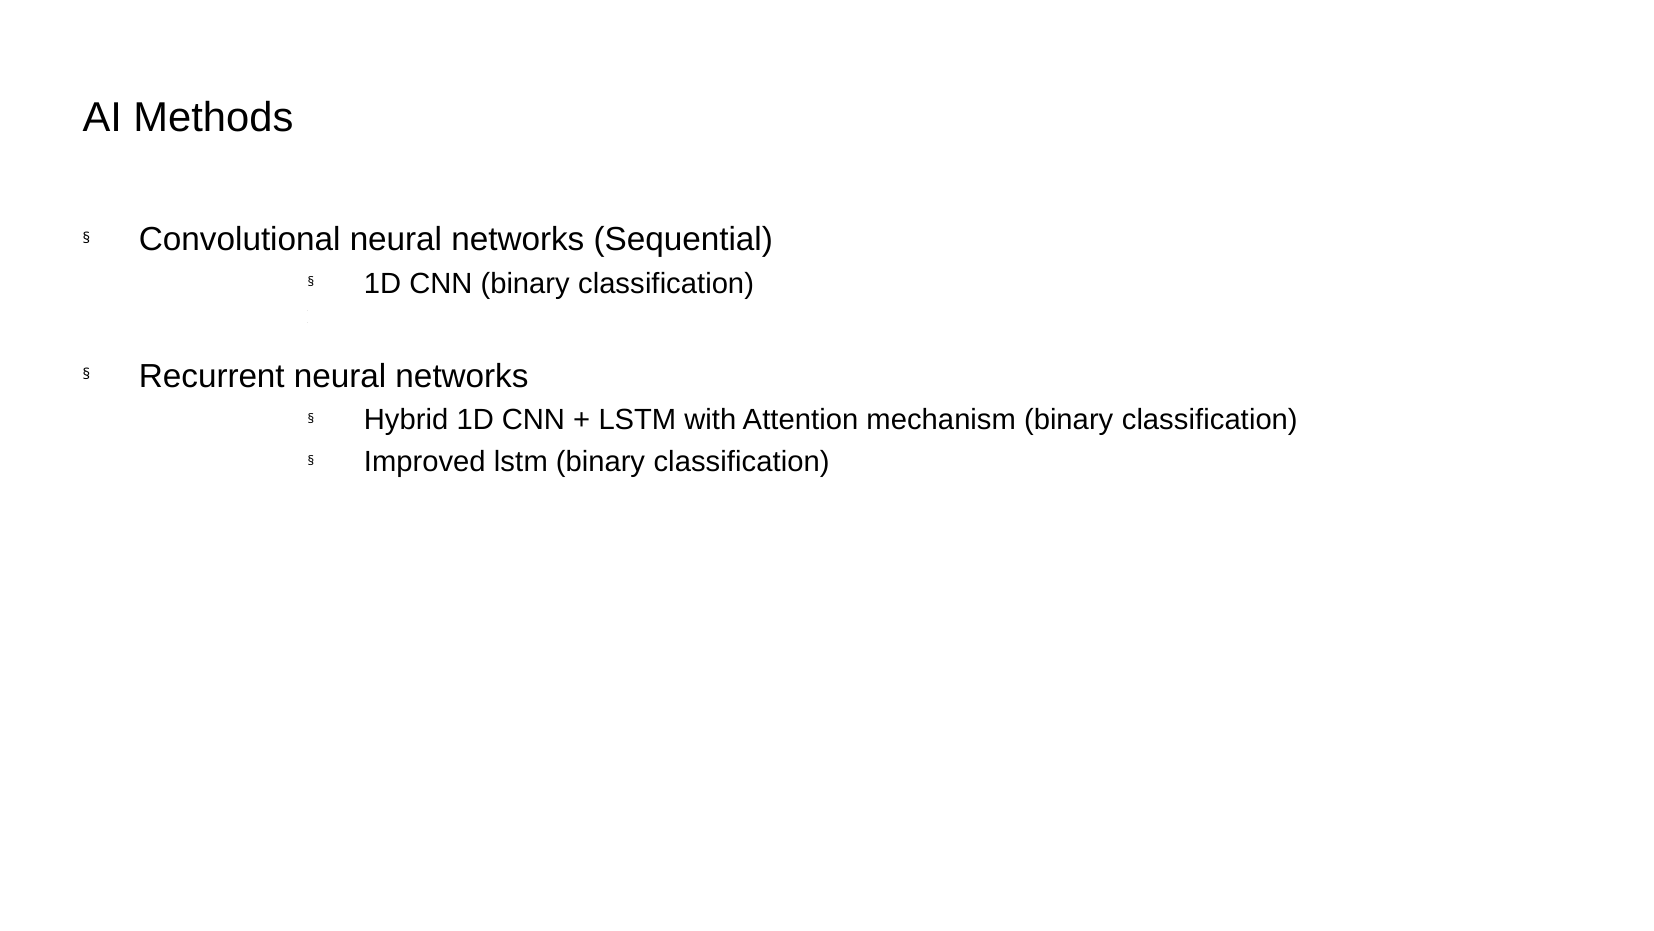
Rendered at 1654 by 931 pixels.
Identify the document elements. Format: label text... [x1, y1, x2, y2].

title AI Methods [82, 37, 1571, 193]
list Convolutional neural networks (Sequential) 1D CNN (binary classification) Recurrent neural networks Hybrid 1D CNN + LSTM with Attention mechanism (binary classification) Improved lstm (binary classification) [82, 217, 1571, 758]
